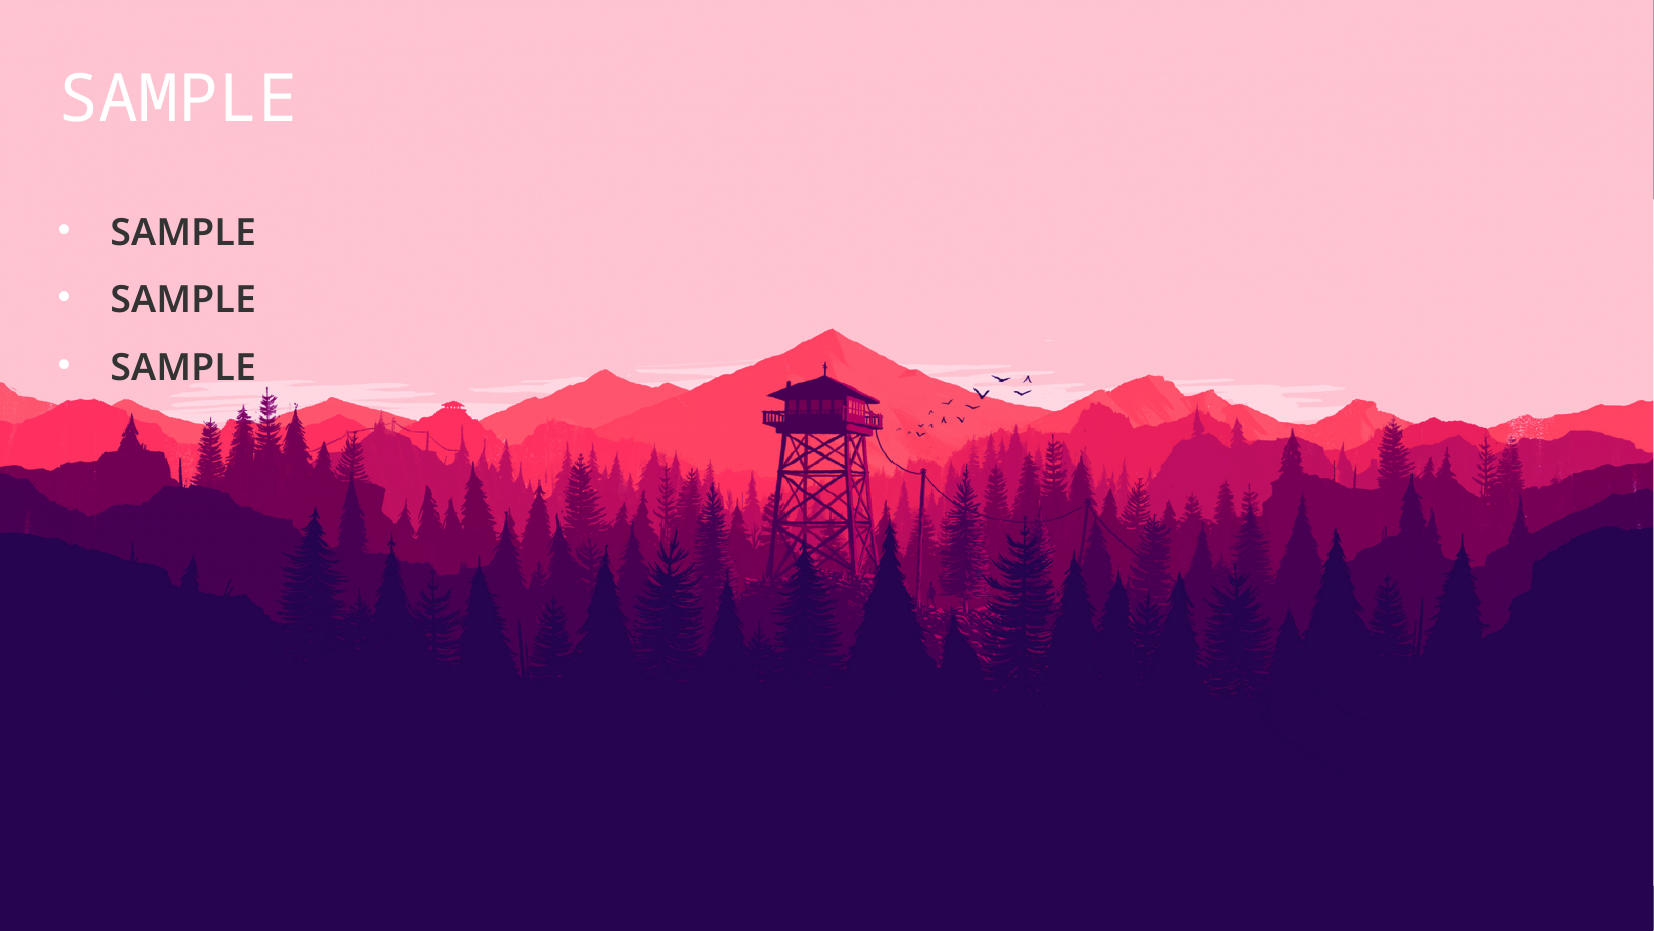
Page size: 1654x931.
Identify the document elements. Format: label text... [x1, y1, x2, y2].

picture [0, 0, 1654, 931]
title SAMPLE [59, 37, 1595, 155]
list SAMPLE SAMPLE SAMPLE [39, 204, 1576, 826]
